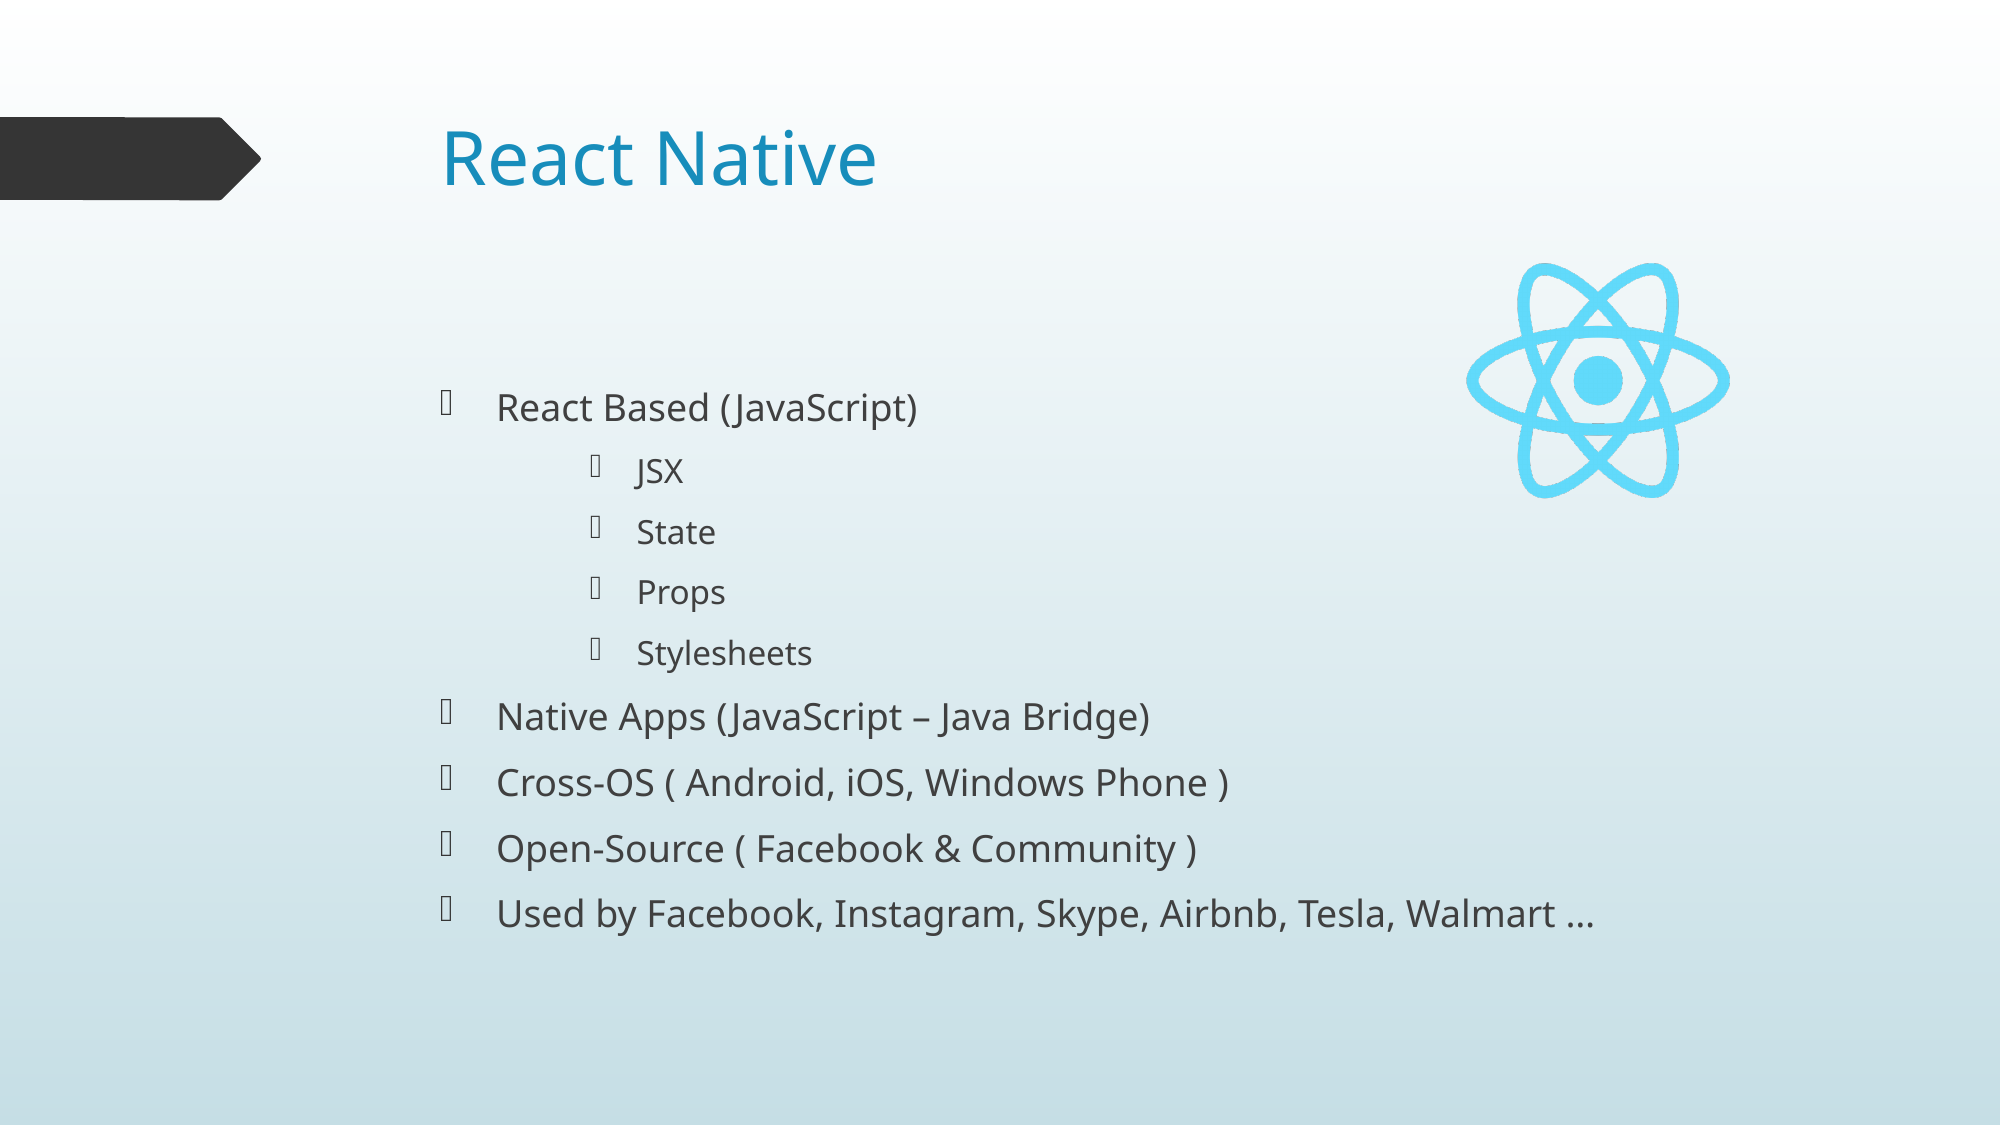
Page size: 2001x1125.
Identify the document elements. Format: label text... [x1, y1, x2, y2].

picture [1372, 221, 1824, 541]
title React Native [425, 102, 1888, 313]
list React Based (JavaScript) JSX State Props Stylesheets Native Apps (JavaScript – Java Bridge) Cross-OS ( Android, iOS, Windows Phone ) Open-Source ( Facebook & Community ) Used by Facebook, Instagram, Skype, Airbnb, Tesla, Walmart … [424, 350, 1888, 970]
